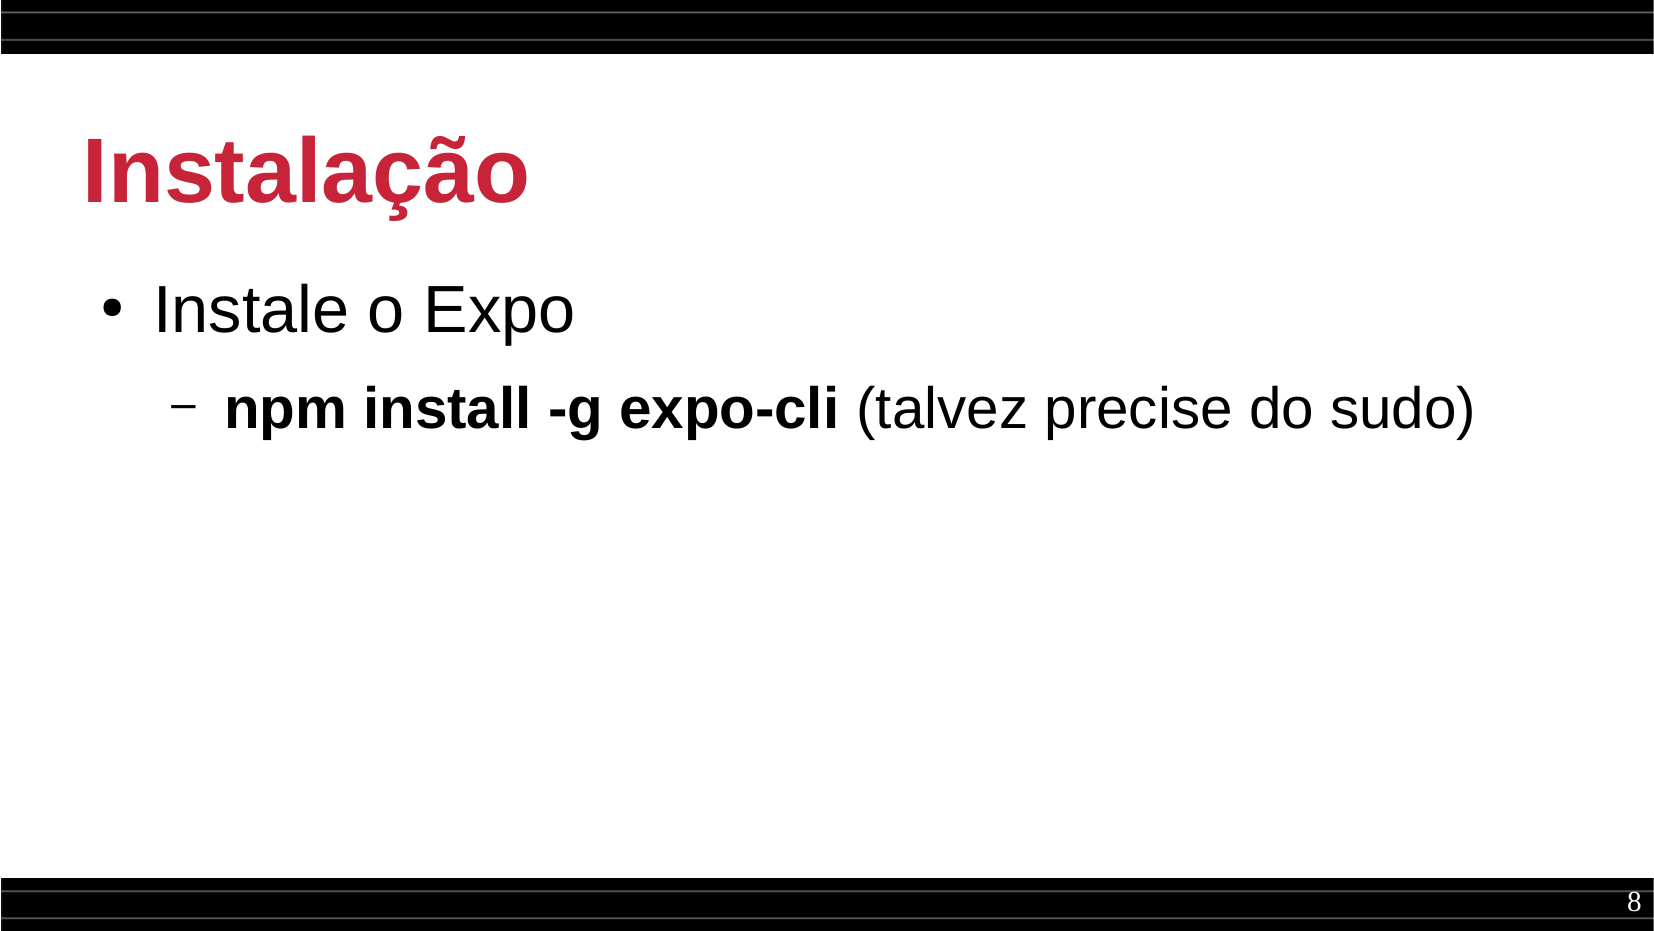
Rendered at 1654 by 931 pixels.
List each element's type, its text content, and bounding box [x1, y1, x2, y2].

list Instale o Expo npm install -g expo-cli (talvez precise do sudo) [82, 271, 1571, 758]
picture [1, 0, 1654, 54]
picture [1, 878, 1654, 931]
title Instalação [82, 92, 1571, 249]
